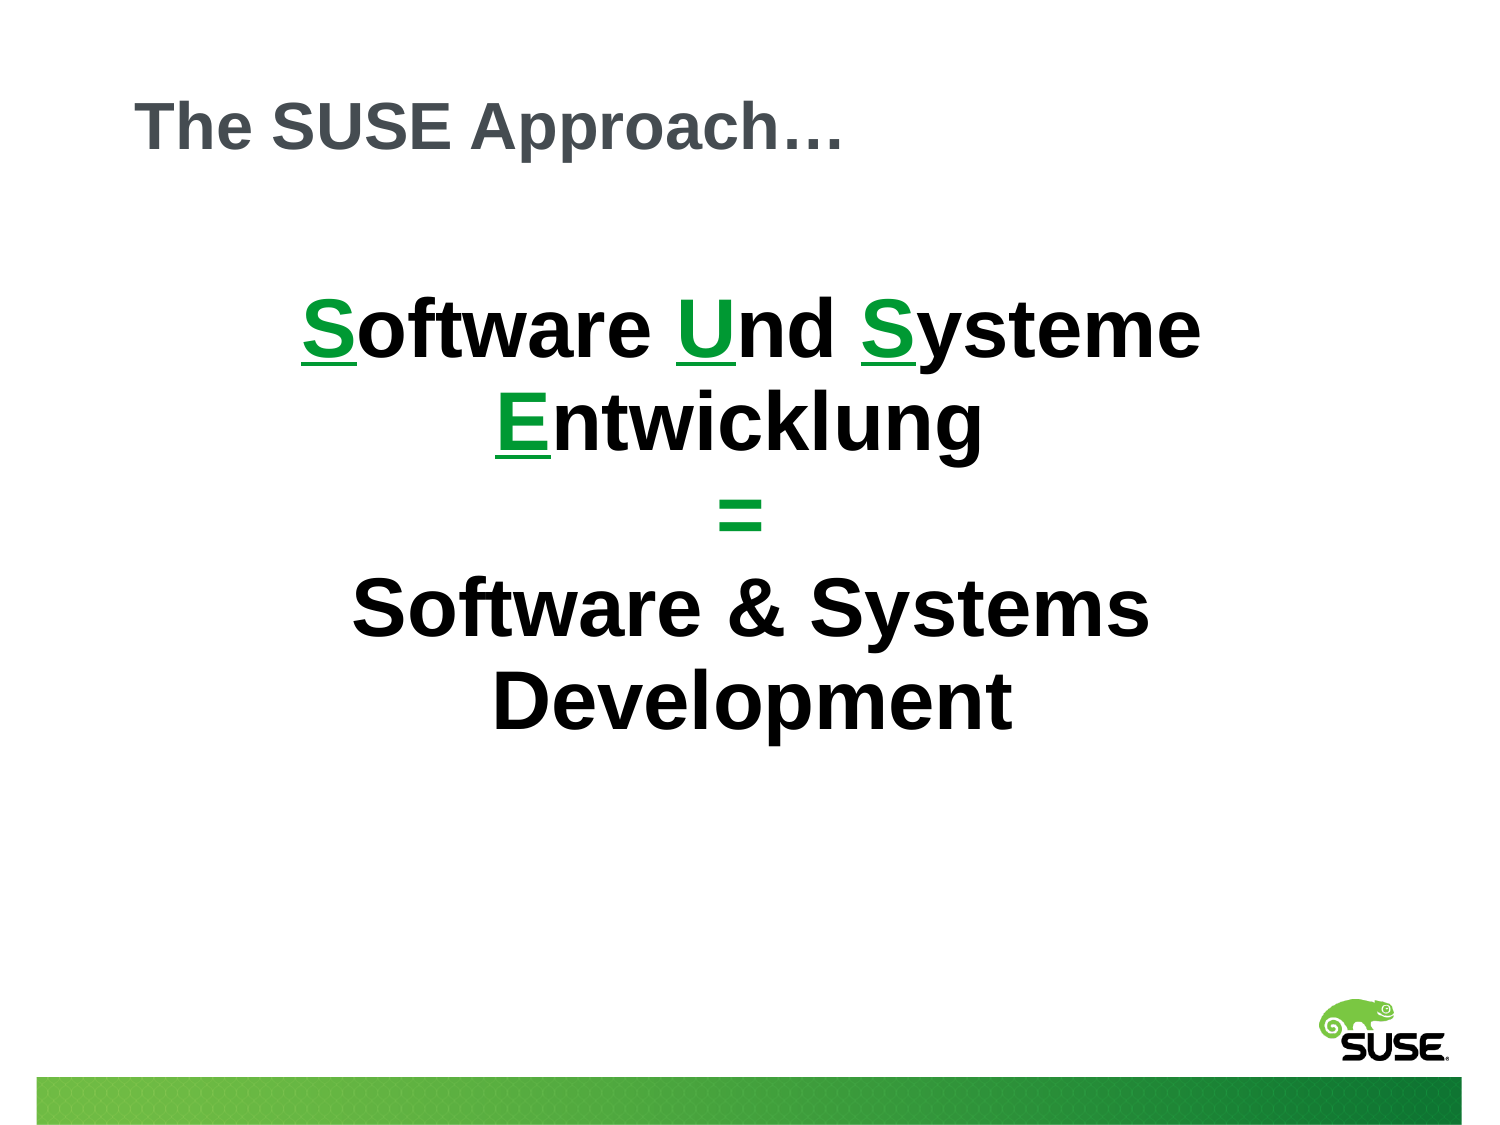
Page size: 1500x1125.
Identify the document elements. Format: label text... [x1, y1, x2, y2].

picture [1319, 999, 1449, 1061]
picture [36, 1077, 1462, 1125]
text_box The SUSE Approach… [134, 29, 1371, 217]
text_box Software Und Systeme Entwicklung = Software & Systems Development [133, 237, 1371, 1040]
